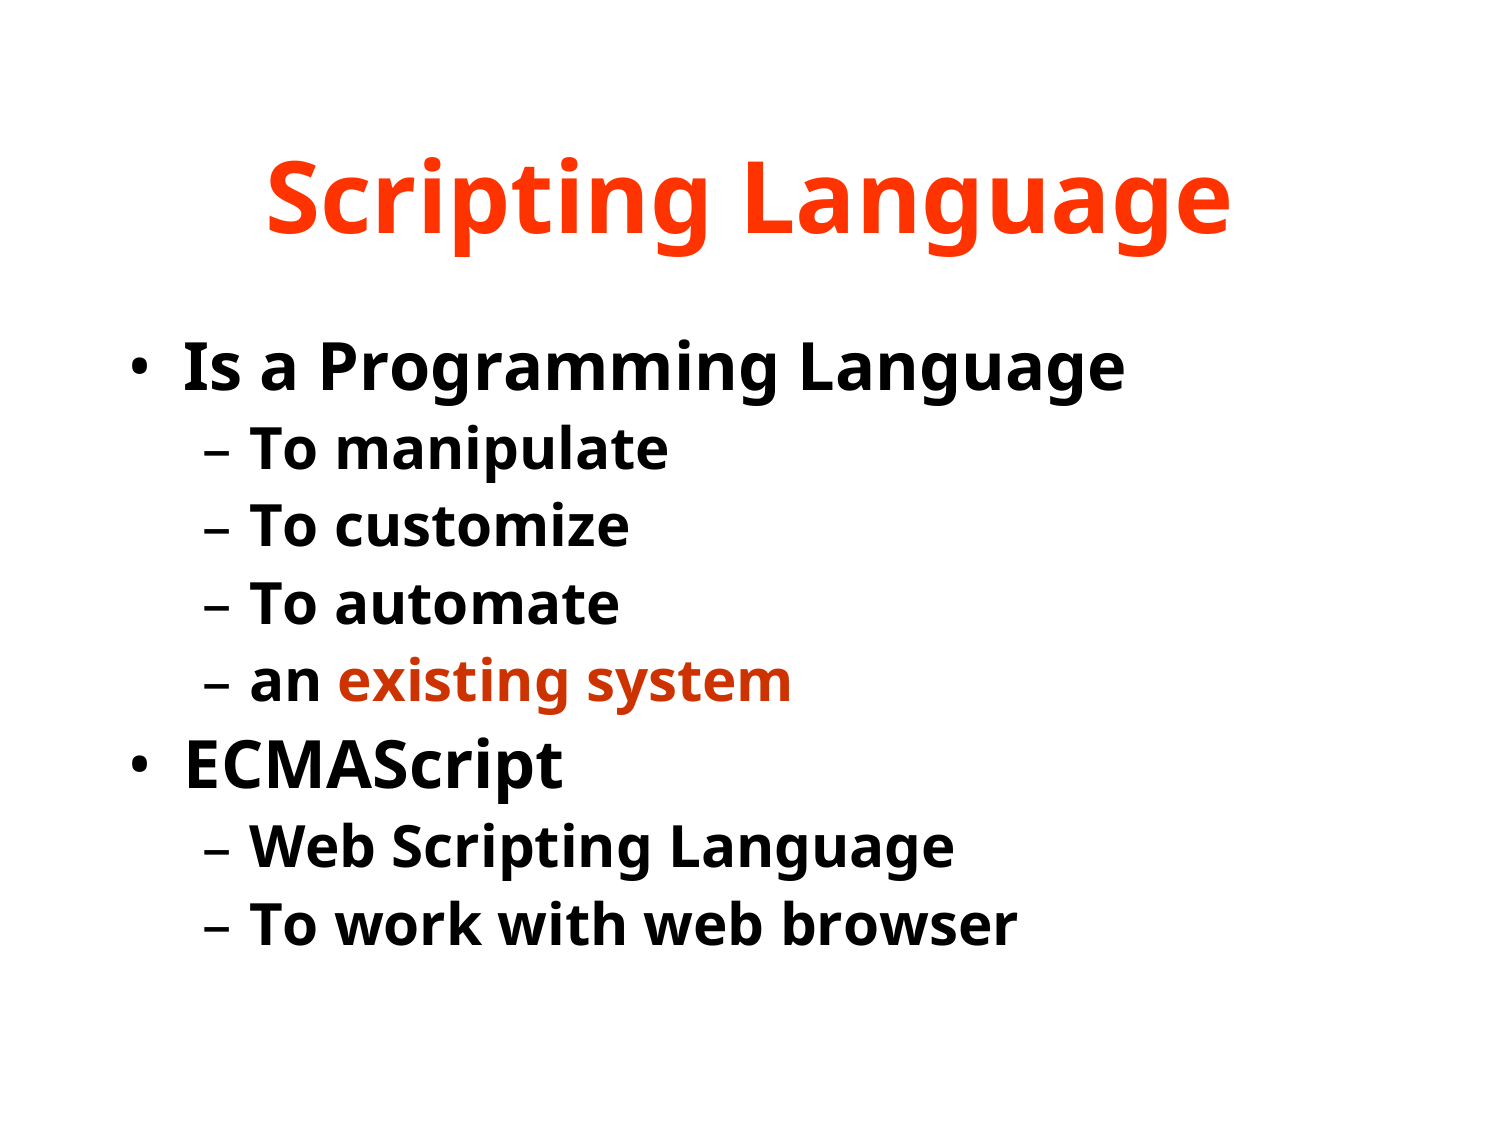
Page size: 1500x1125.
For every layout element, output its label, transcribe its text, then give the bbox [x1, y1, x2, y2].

title Scripting Language [112, 99, 1388, 288]
list Is a Programming Language To manipulate To customize To automate an existing system ECMAScript Web Scripting Language To work with web browser [112, 324, 1388, 1001]
